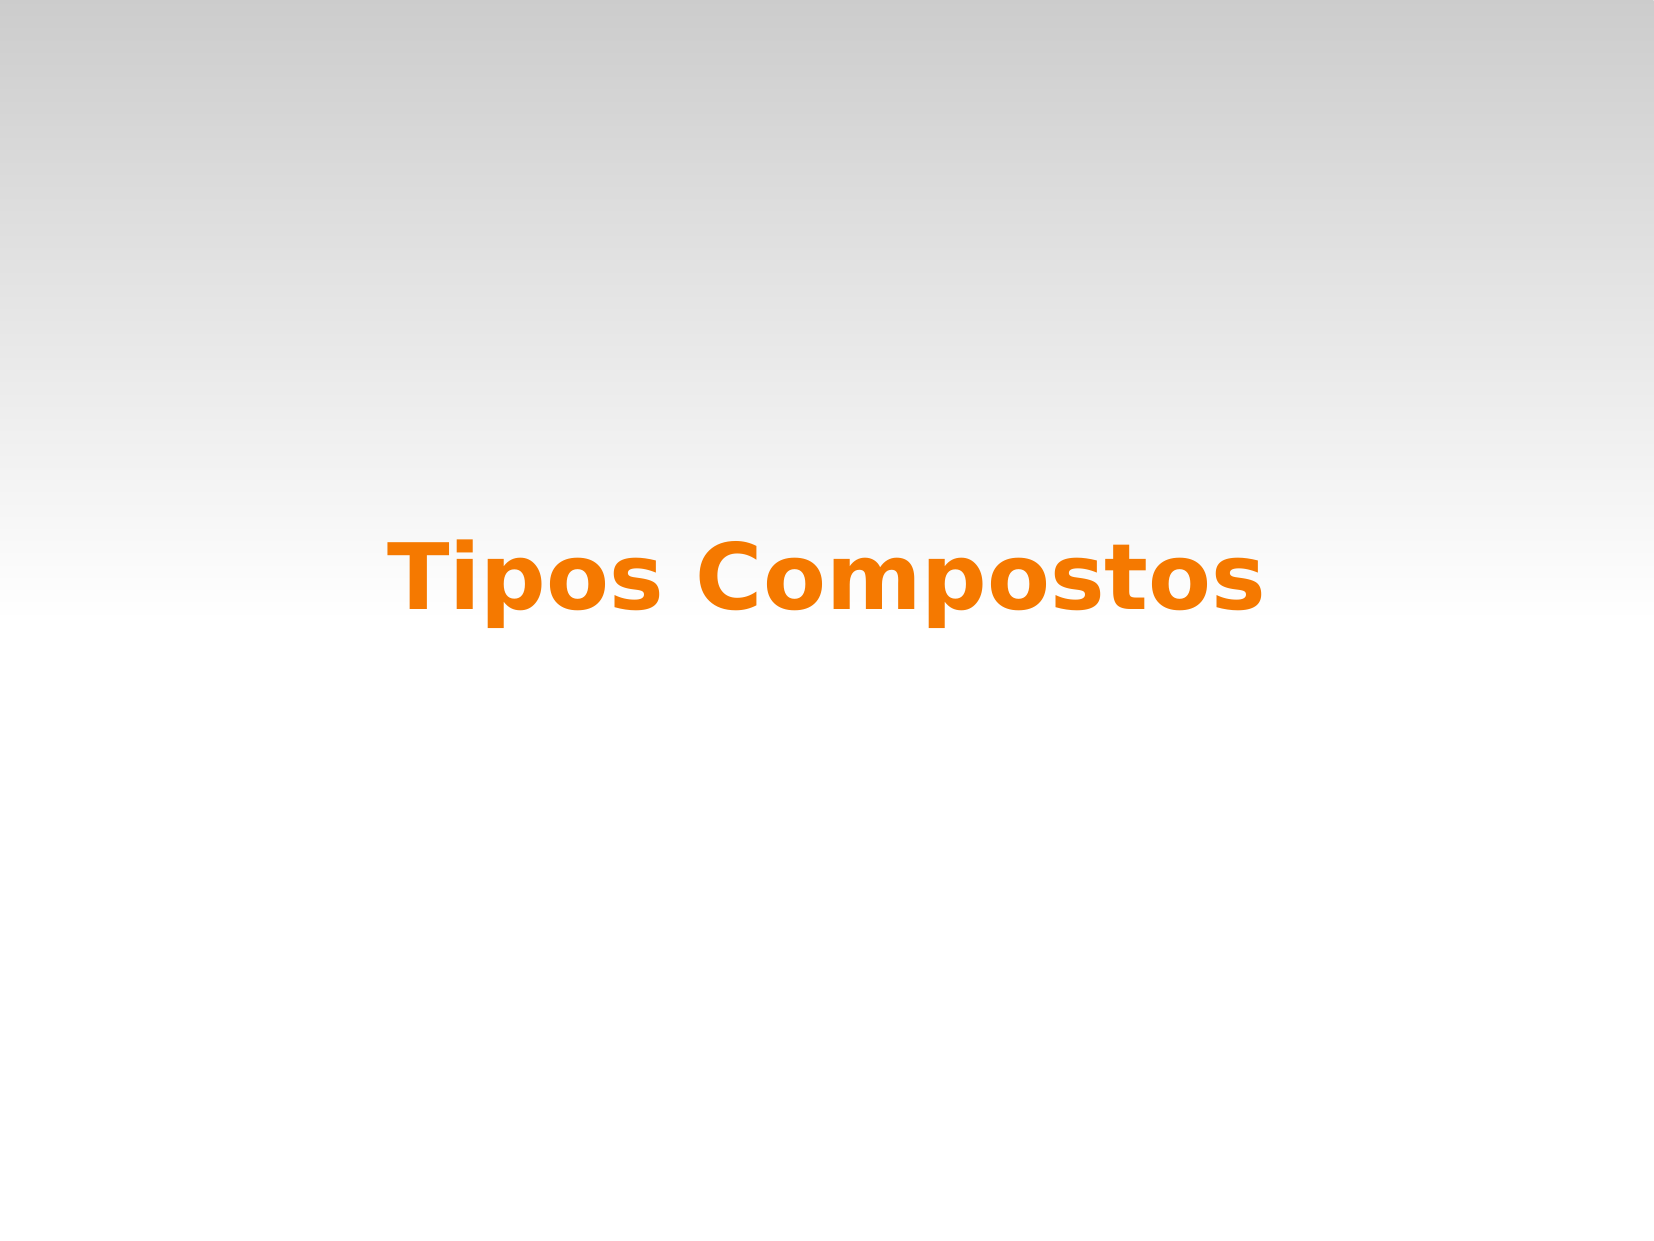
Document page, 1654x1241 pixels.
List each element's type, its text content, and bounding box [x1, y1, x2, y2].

title Tipos Compostos [82, 474, 1571, 682]
